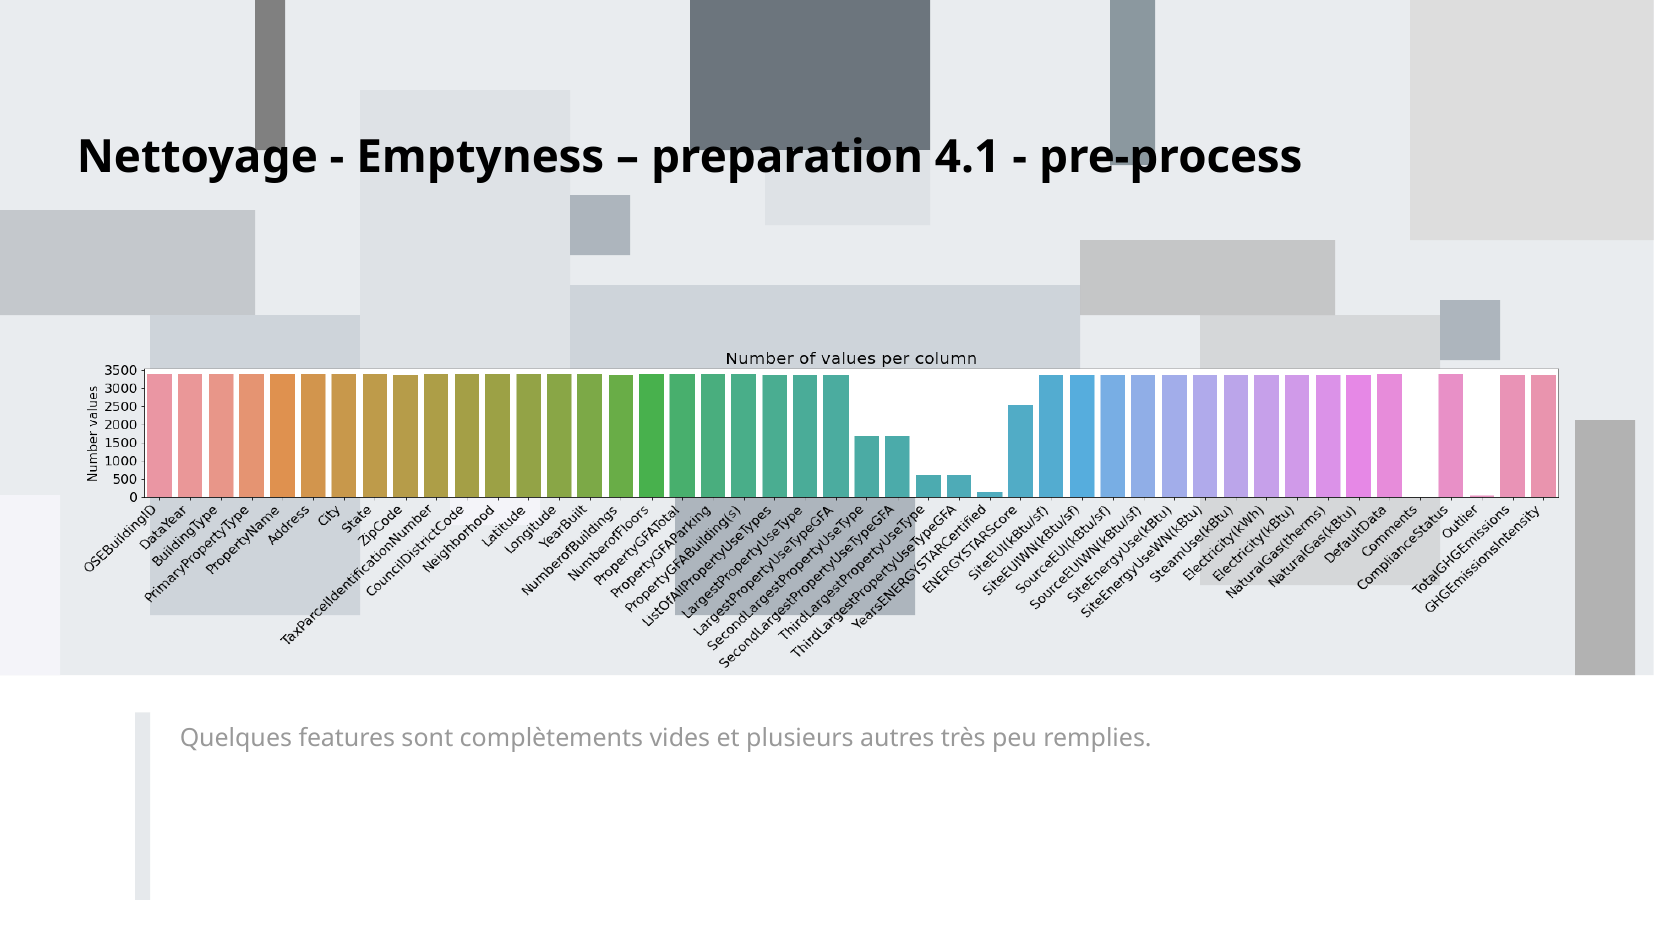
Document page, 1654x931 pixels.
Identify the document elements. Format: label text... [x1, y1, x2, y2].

text_box Quelques features sont complètements vides et plusieurs autres très peu remplies. [165, 712, 1538, 901]
title Nettoyage - Emptyness – preparation 4.1 - pre-process [76, 76, 1565, 233]
picture [75, 346, 1564, 676]
text_box [135, 712, 151, 900]
